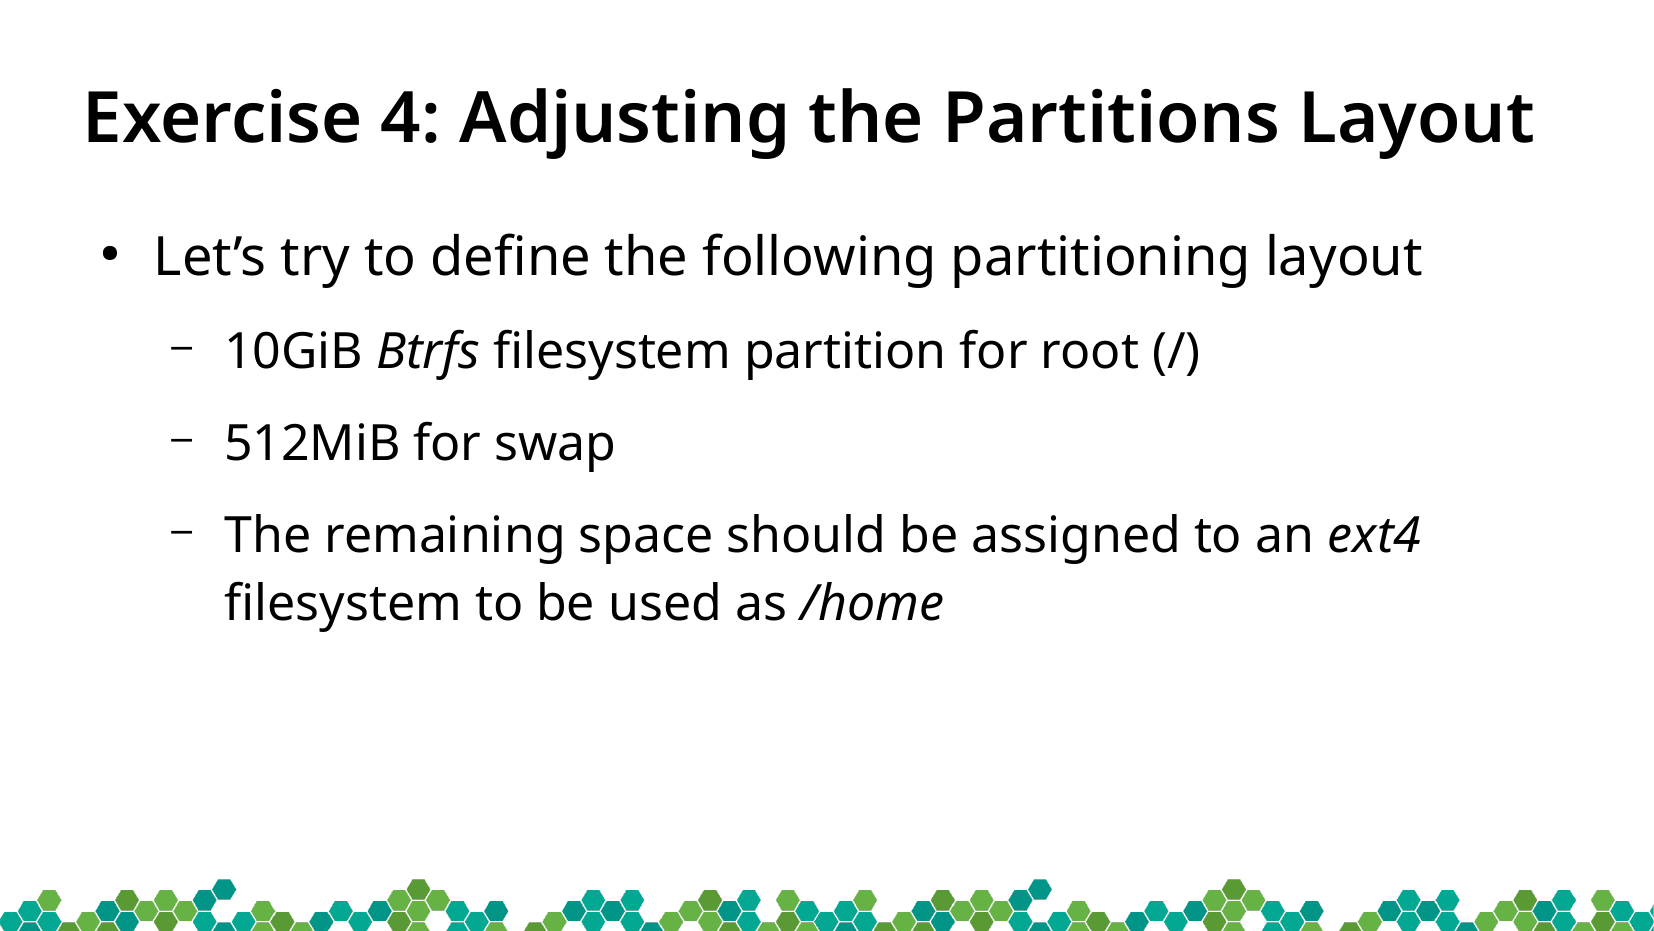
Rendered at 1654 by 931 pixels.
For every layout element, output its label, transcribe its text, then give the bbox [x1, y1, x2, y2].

title Exercise 4: Adjusting the Partitions Layout [82, 37, 1571, 193]
picture [0, 871, 1654, 931]
list Let’s try to define the following partitioning layout 10GiB Btrfs filesystem partition for root (/) 512MiB for swap The remaining space should be assigned to an ext4 filesystem to be used as /home [82, 217, 1571, 758]
